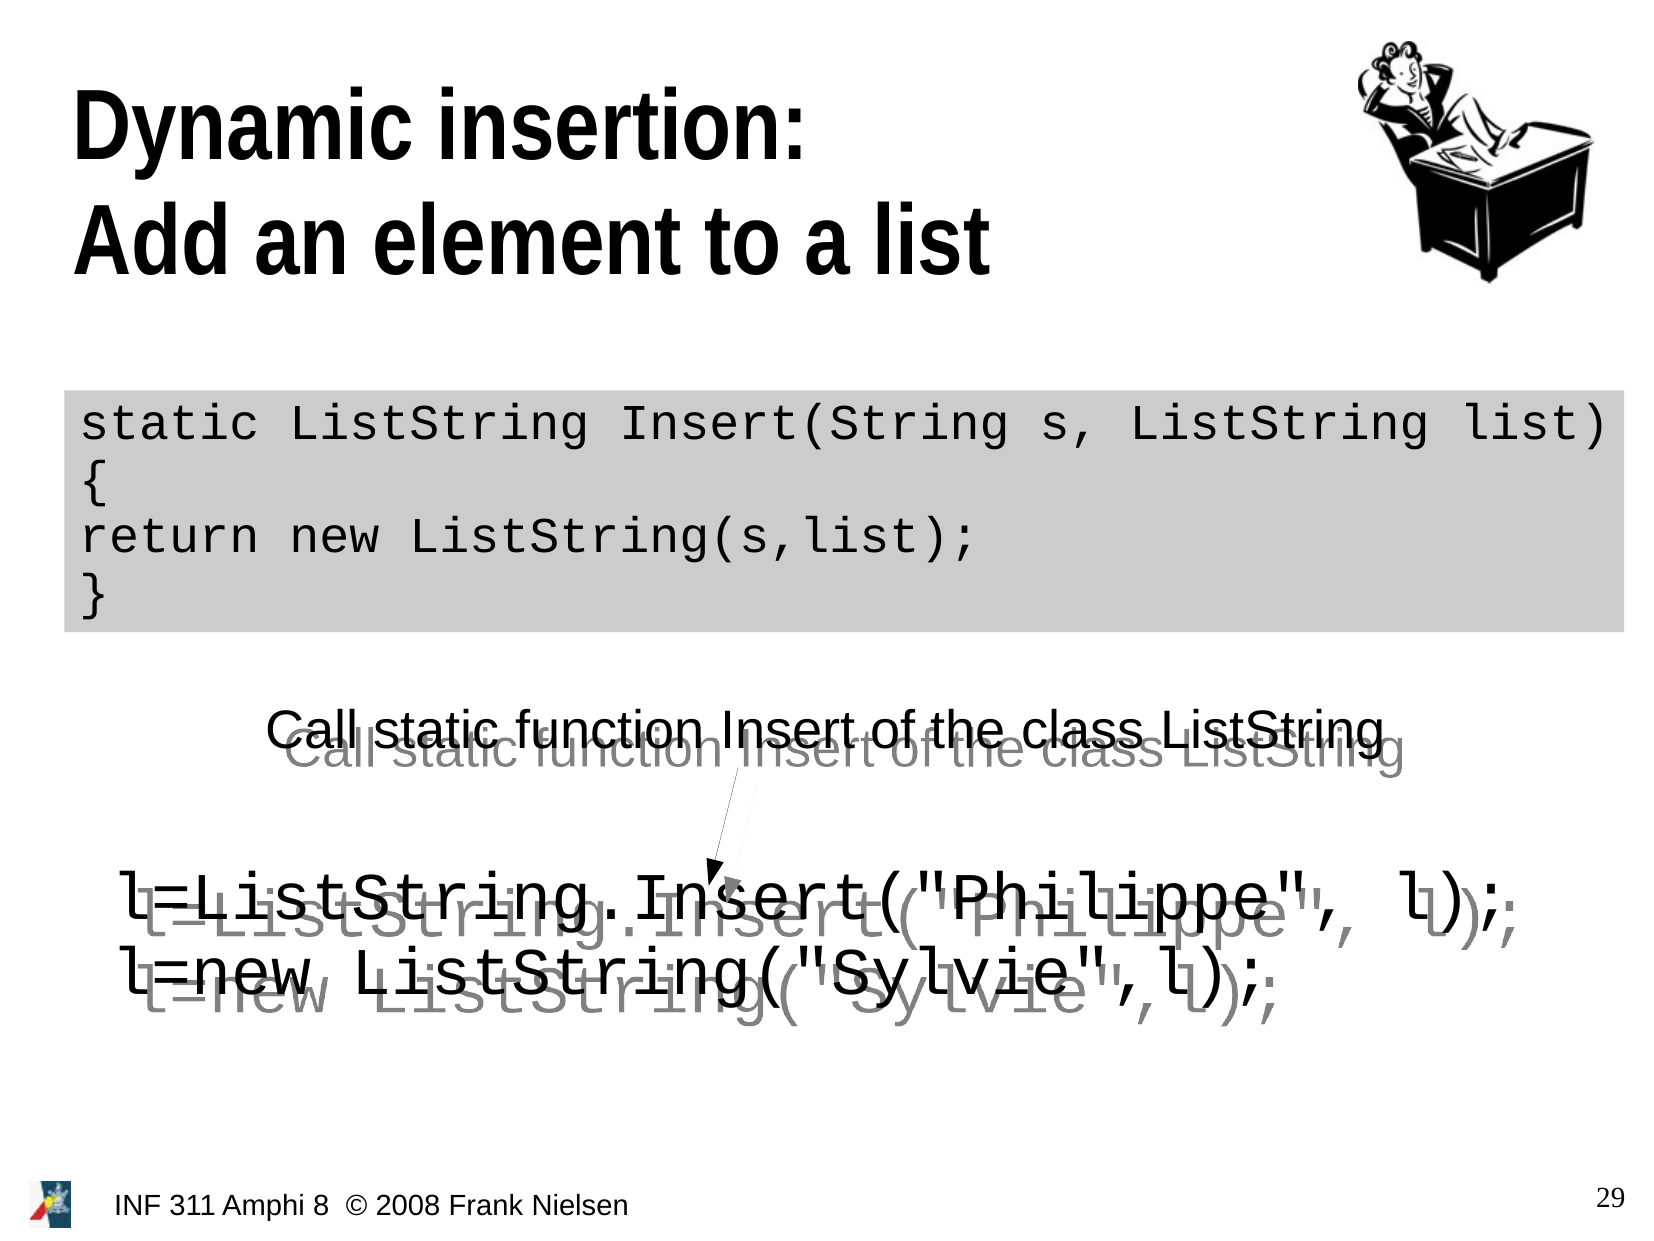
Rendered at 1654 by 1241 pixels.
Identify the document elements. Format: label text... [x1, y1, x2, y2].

picture [1358, 41, 1595, 284]
text_box Dynamic insertion: Add an element to a list [57, 59, 1007, 303]
text_box l=ListString.Insert("Philippe", l); l=new ListString("Sylvie",l); [97, 856, 1527, 1023]
text_box Call static function Insert of the class ListString [250, 692, 1418, 768]
picture [29, 1181, 71, 1228]
text_box static ListString Insert(String s, ListString list) { return new ListString(s,list); } [64, 390, 1625, 621]
